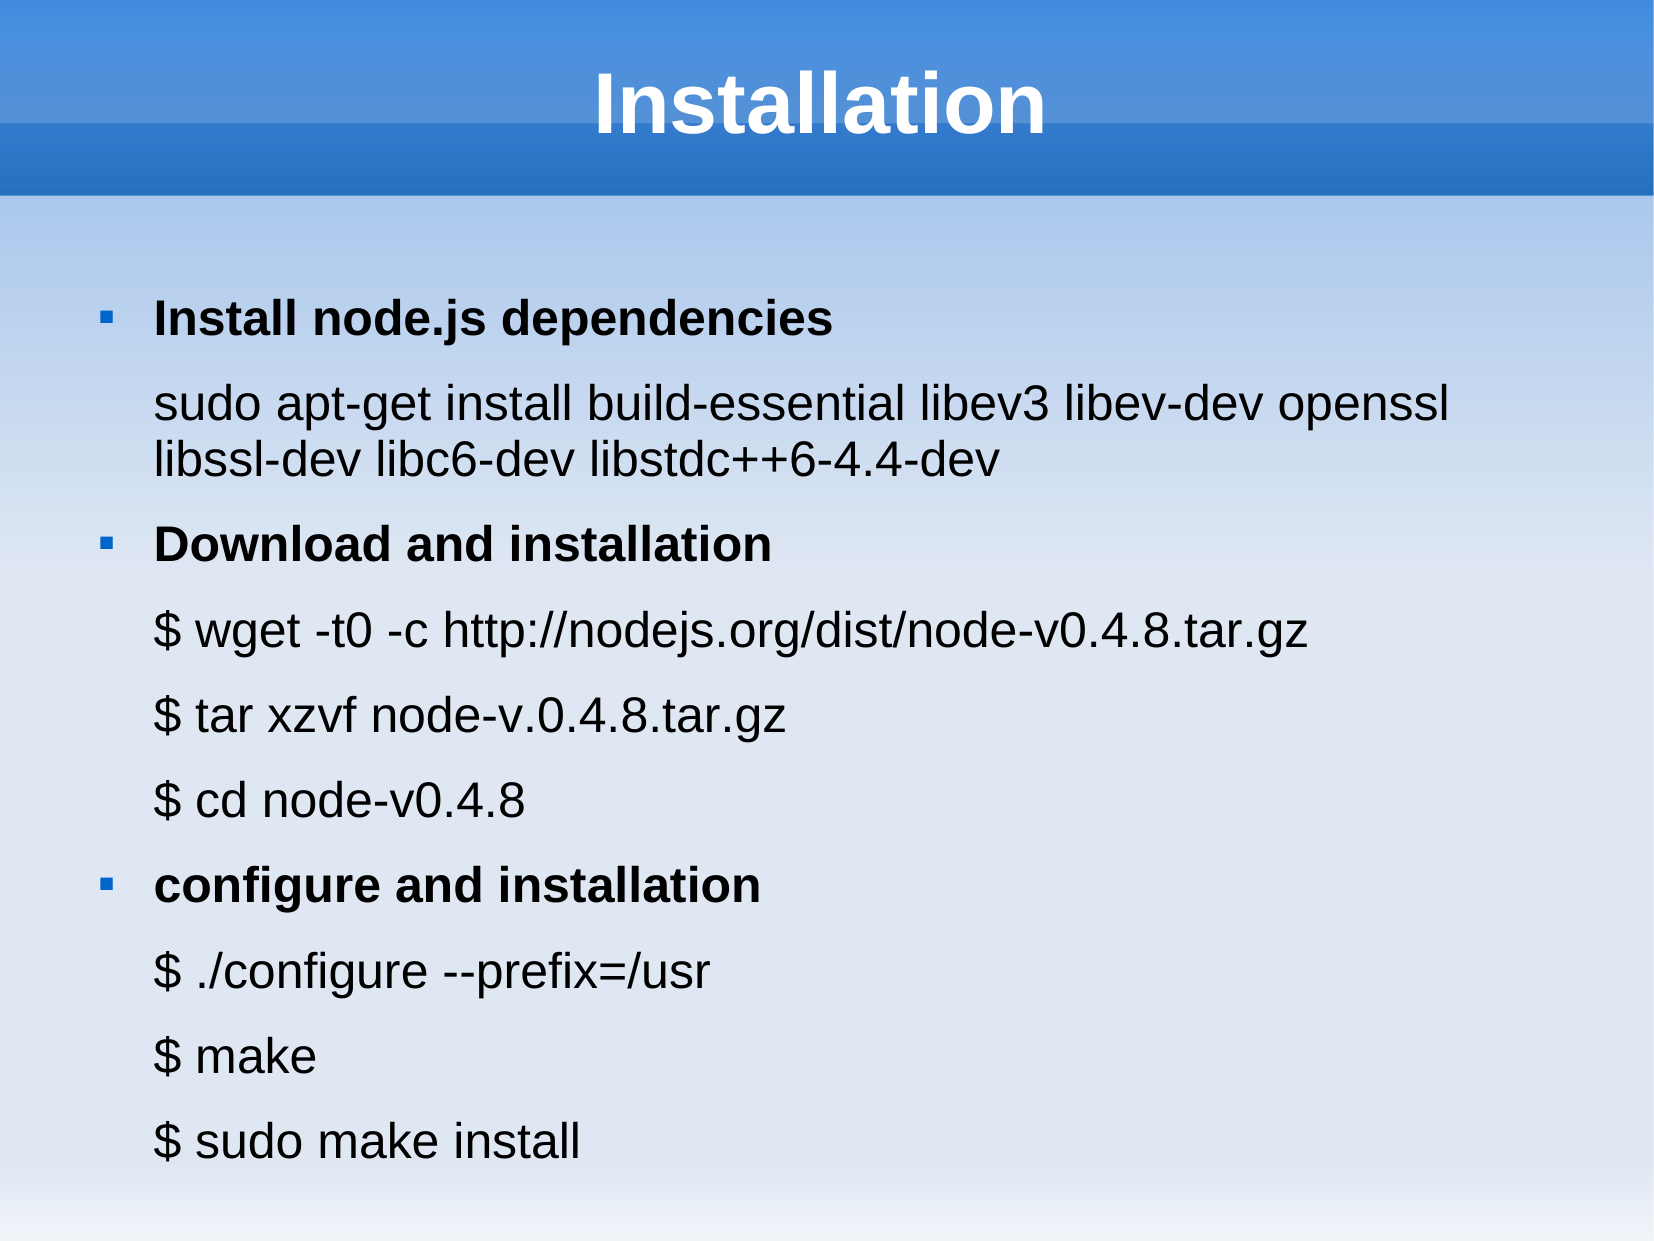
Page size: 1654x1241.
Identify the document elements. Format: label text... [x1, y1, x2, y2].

title Installation [76, 0, 1565, 208]
list Install node.js dependencies sudo apt-get install build-essential libev3 libev-dev openssl libssl-dev libc6-dev libstdc++6-4.4-dev Download and installation $ wget -t0 -c http://nodejs.org/dist/node-v0.4.8.tar.gz $ tar xzvf node-v.0.4.8.tar.gz $ cd node-v0.4.8 configure and installation $ ./configure --prefix=/usr $ make $ sudo make install [82, 290, 1571, 1170]
picture [0, 0, 1654, 1241]
